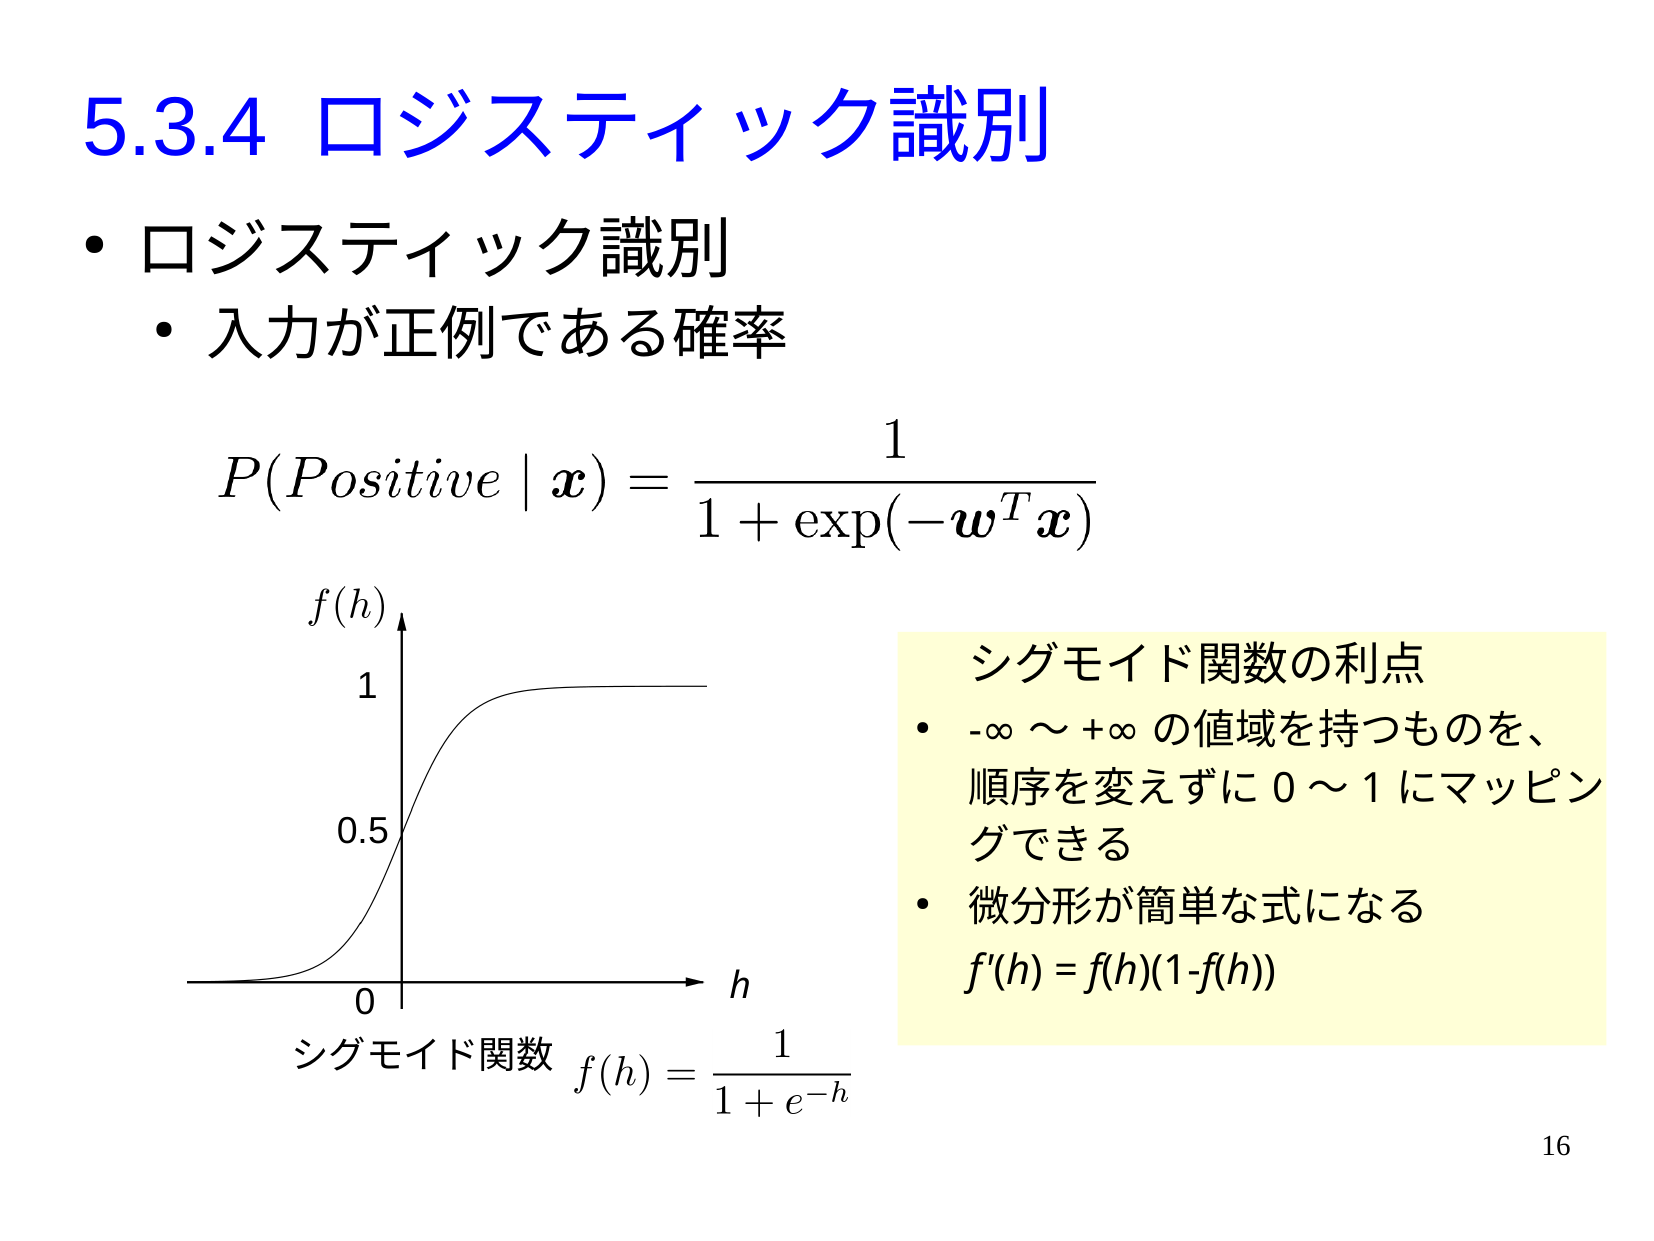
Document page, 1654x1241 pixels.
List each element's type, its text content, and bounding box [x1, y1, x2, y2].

text_box 0 [339, 973, 391, 1031]
text_box 0.5 [322, 801, 404, 859]
picture [574, 1029, 851, 1117]
text_box h [714, 950, 768, 1011]
text_box 1 [342, 656, 393, 714]
list ロジスティック識別 入力が正例である確率 [64, 201, 1554, 389]
list シグモイド関数の利点 -∞～+∞の値域を持つものを、順序を変えずに0～1にマッピングできる 微分形が簡単な式になる f'(h) = f(h)(1-f(h)) [897, 631, 1607, 1046]
text_box シグモイド関数 [276, 1017, 569, 1089]
picture [187, 586, 707, 1009]
picture [218, 419, 1096, 551]
title 5.3.4 ロジスティック識別 [82, 49, 1571, 198]
